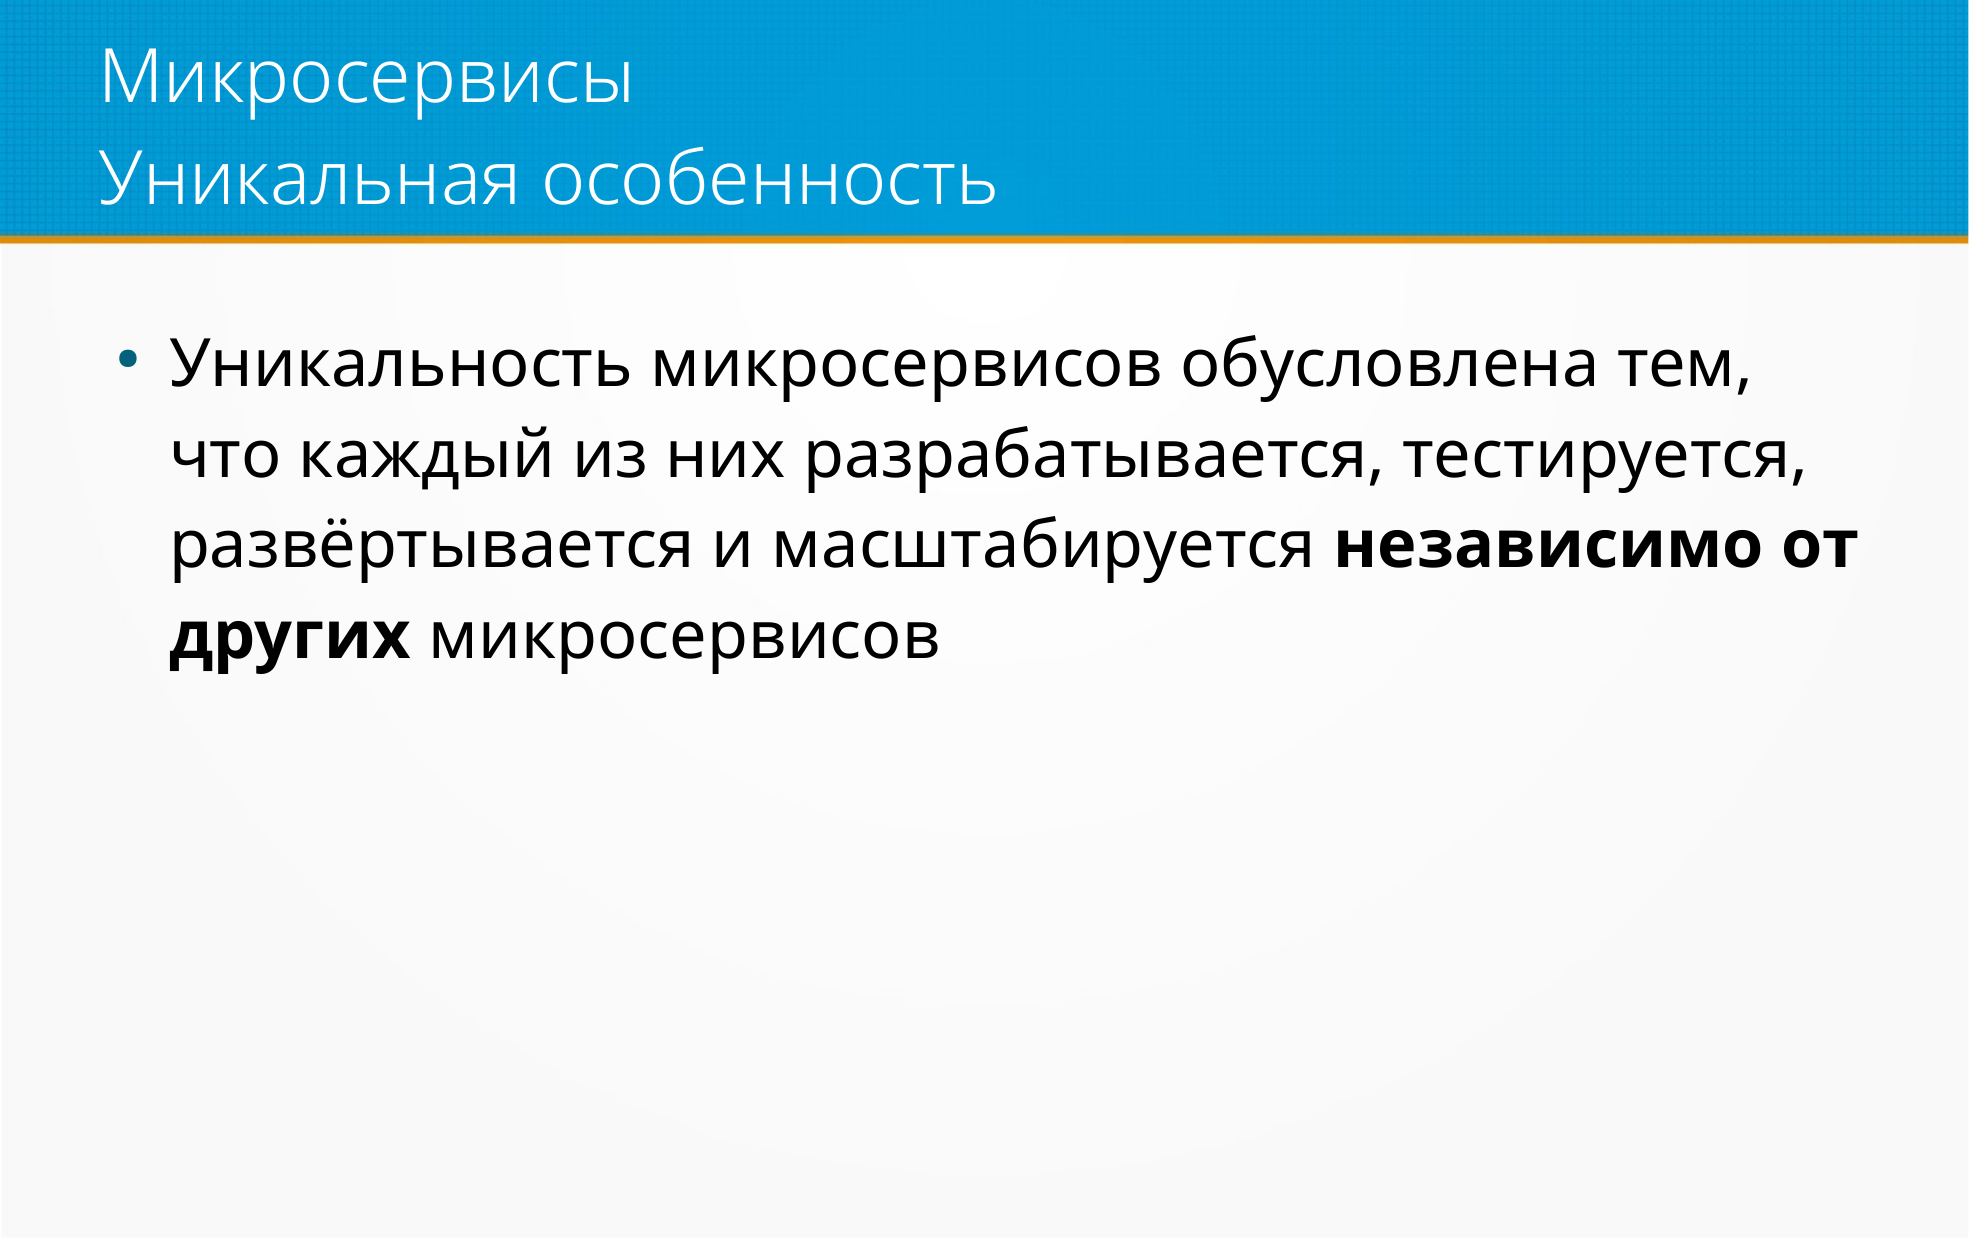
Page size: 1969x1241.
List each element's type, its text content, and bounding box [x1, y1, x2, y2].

title Микросервисы Уникальная особенность [98, 19, 1870, 227]
picture [0, 233, 1969, 1241]
list Уникальность микросервисов обусловлена тем, что каждый из них разрабатывается, тестируется, развёртывается и масштабируется независимо от других микросервисов [98, 315, 1861, 1081]
